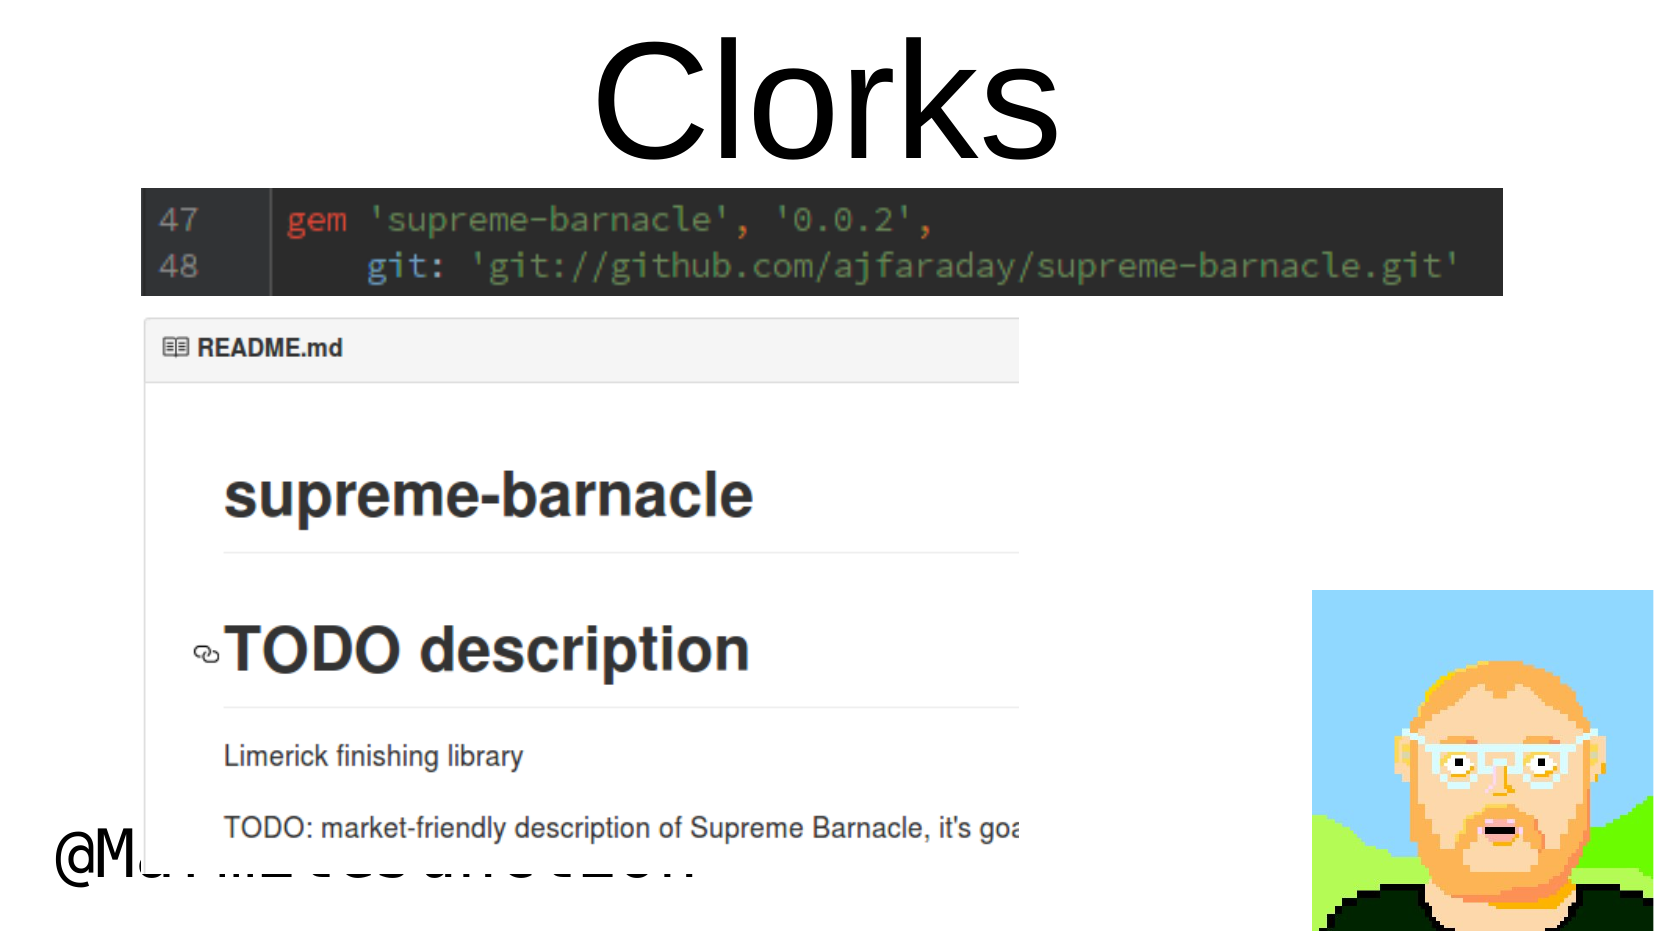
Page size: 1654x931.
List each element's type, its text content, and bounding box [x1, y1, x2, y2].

picture [141, 310, 1019, 875]
picture [141, 188, 1503, 296]
picture [1312, 590, 1654, 931]
text_box Clorks [0, 0, 1654, 225]
text_box @MarmiteJunction [40, 808, 715, 901]
